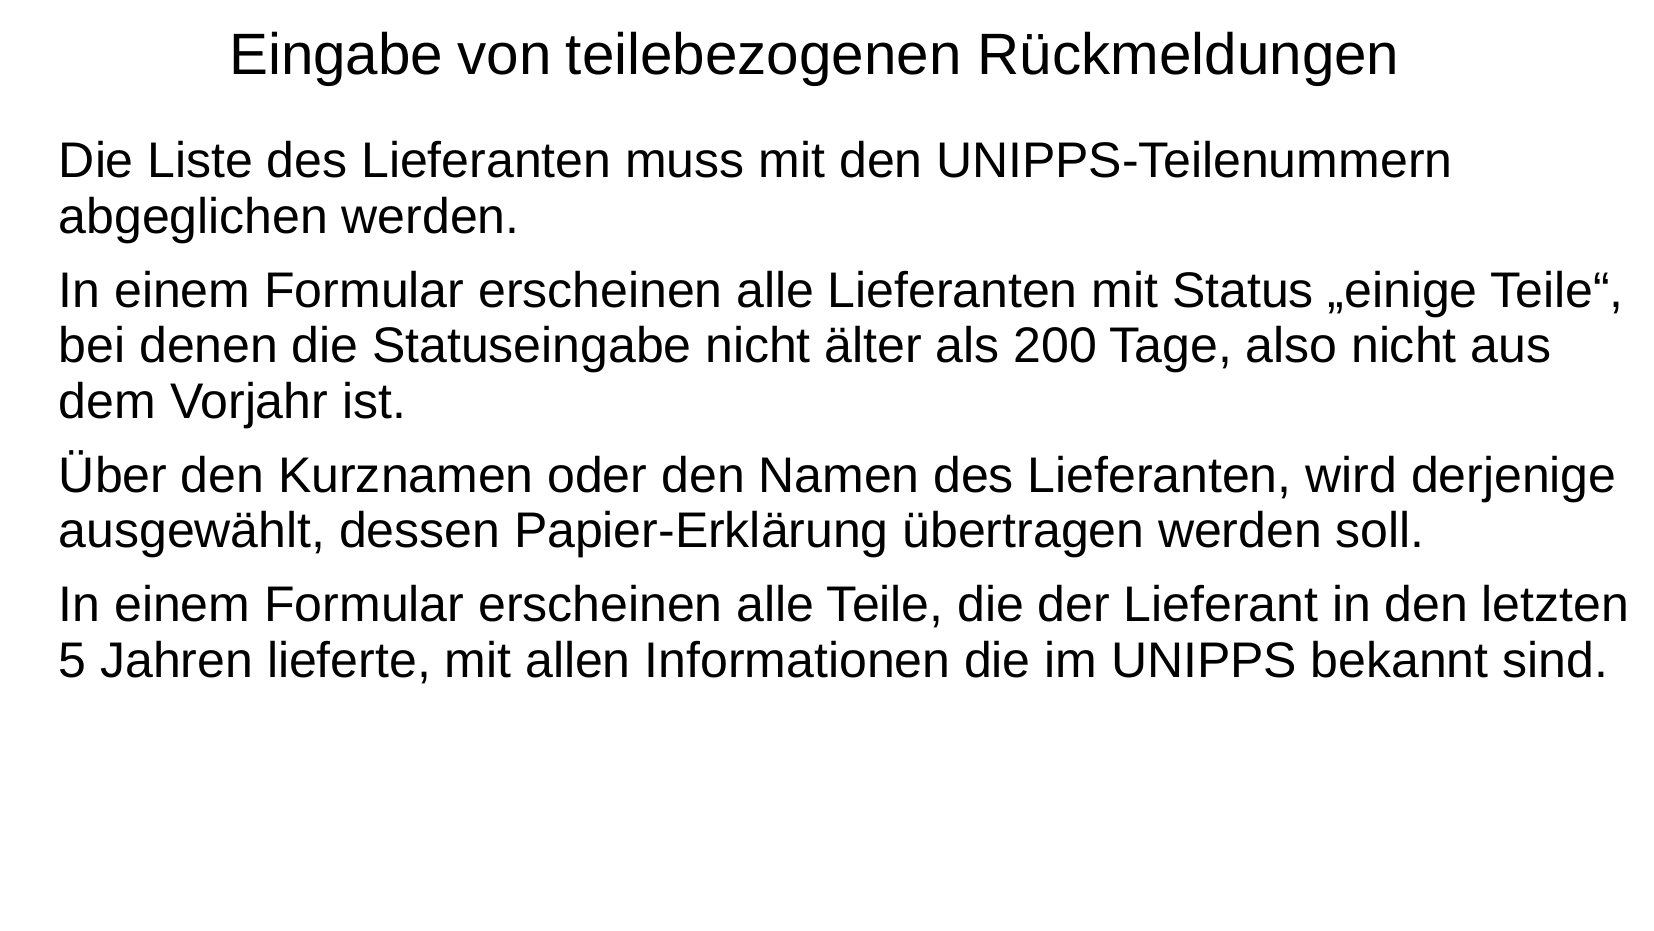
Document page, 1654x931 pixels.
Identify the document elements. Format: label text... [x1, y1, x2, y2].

title Eingabe von teilebezogenen Rückmeldungen [70, 21, 1560, 87]
text_box Die Liste des Lieferanten muss mit den UNIPPS-Teilenummern abgeglichen werden. In einem Formular erscheinen alle Lieferanten mit Status „einige Teile“, bei denen die Statuseingabe nicht älter als 200 Tage, also nicht aus dem Vorjahr ist. Über den Kurznamen oder den Namen des Lieferanten, wird derjenige ausgewählt, dessen Papier-Erklärung übertragen werden soll. In einem Formular erscheinen alle Teile, die der Lieferant in den letzten 5 Jahren lieferte, mit allen Informationen die im UNIPPS bekannt sind. [59, 132, 1654, 857]
